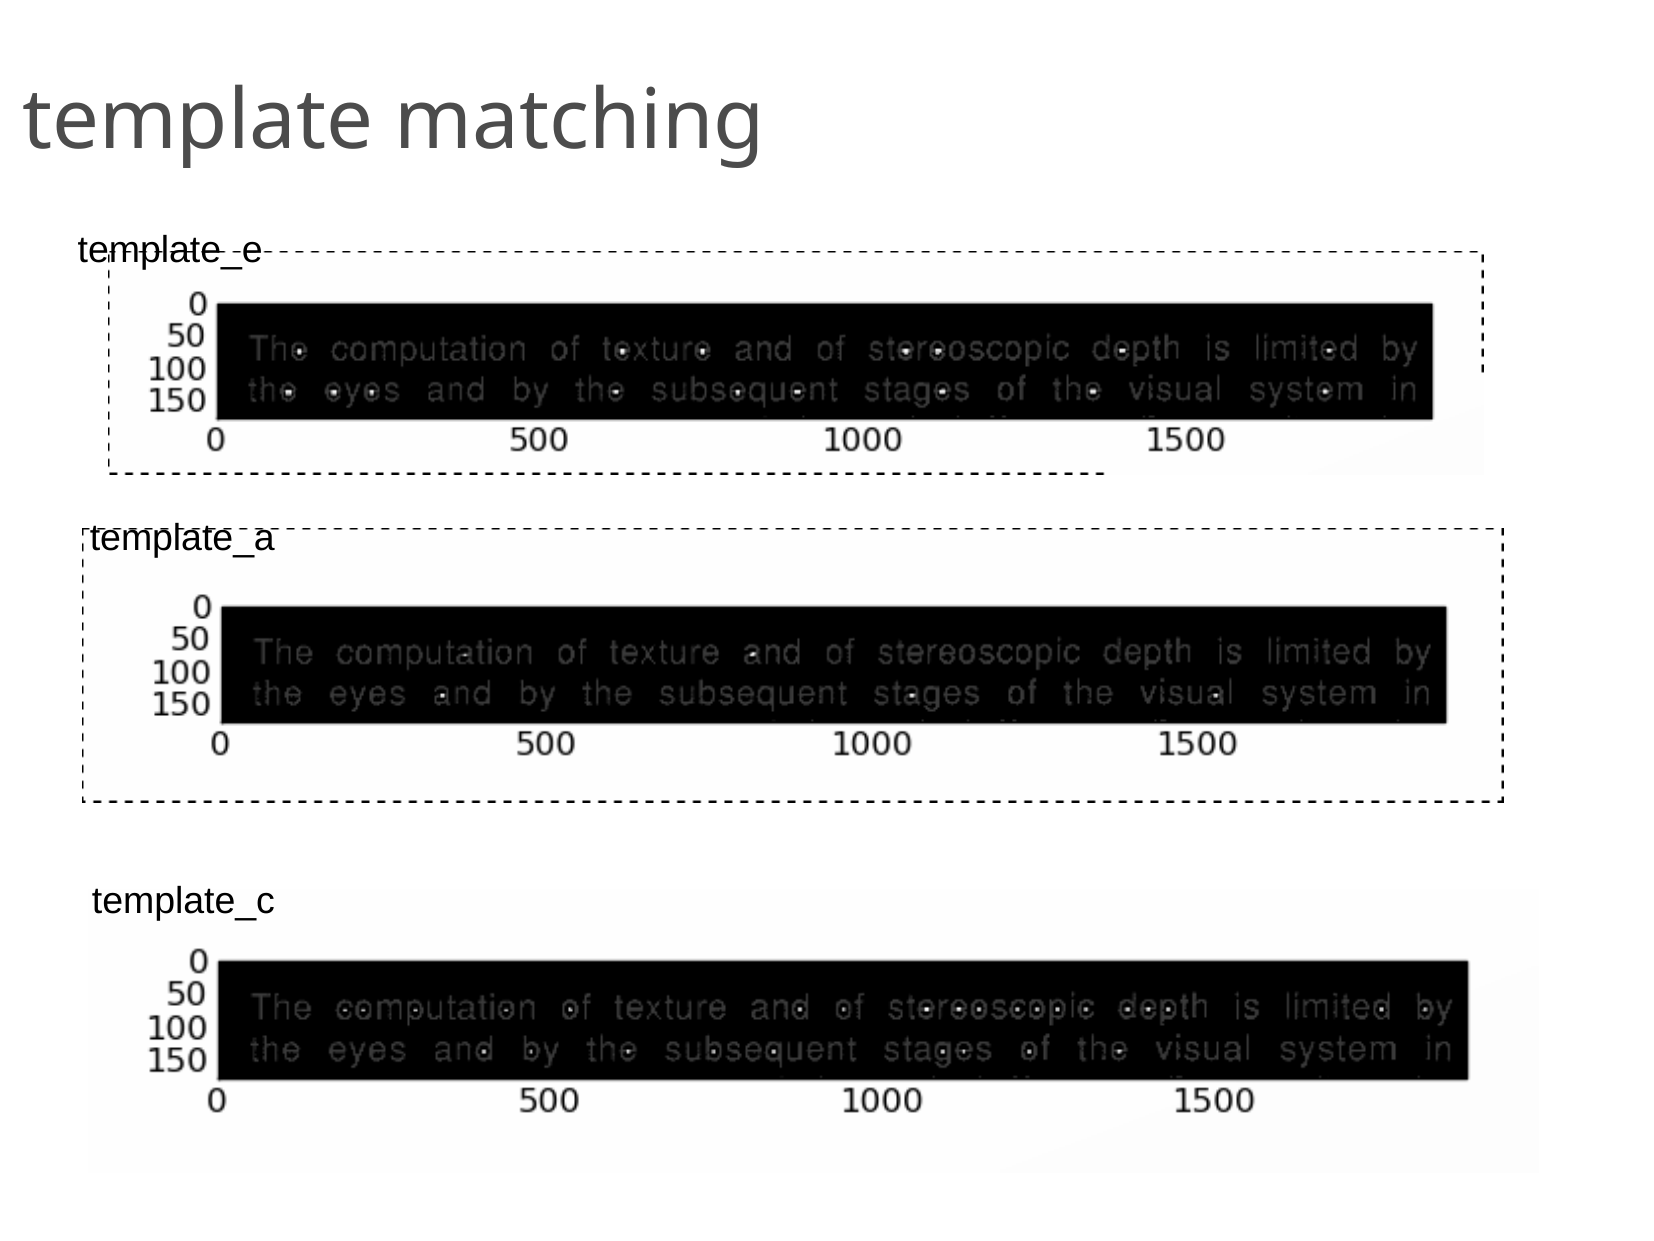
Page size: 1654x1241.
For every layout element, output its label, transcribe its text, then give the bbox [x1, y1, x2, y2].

text_box template_c [77, 872, 290, 930]
text_box template_a [75, 509, 290, 567]
text_box template_e [62, 221, 278, 278]
picture [108, 251, 1484, 475]
title template matching [22, 26, 1654, 205]
picture [88, 889, 1539, 1173]
picture [82, 528, 1504, 803]
